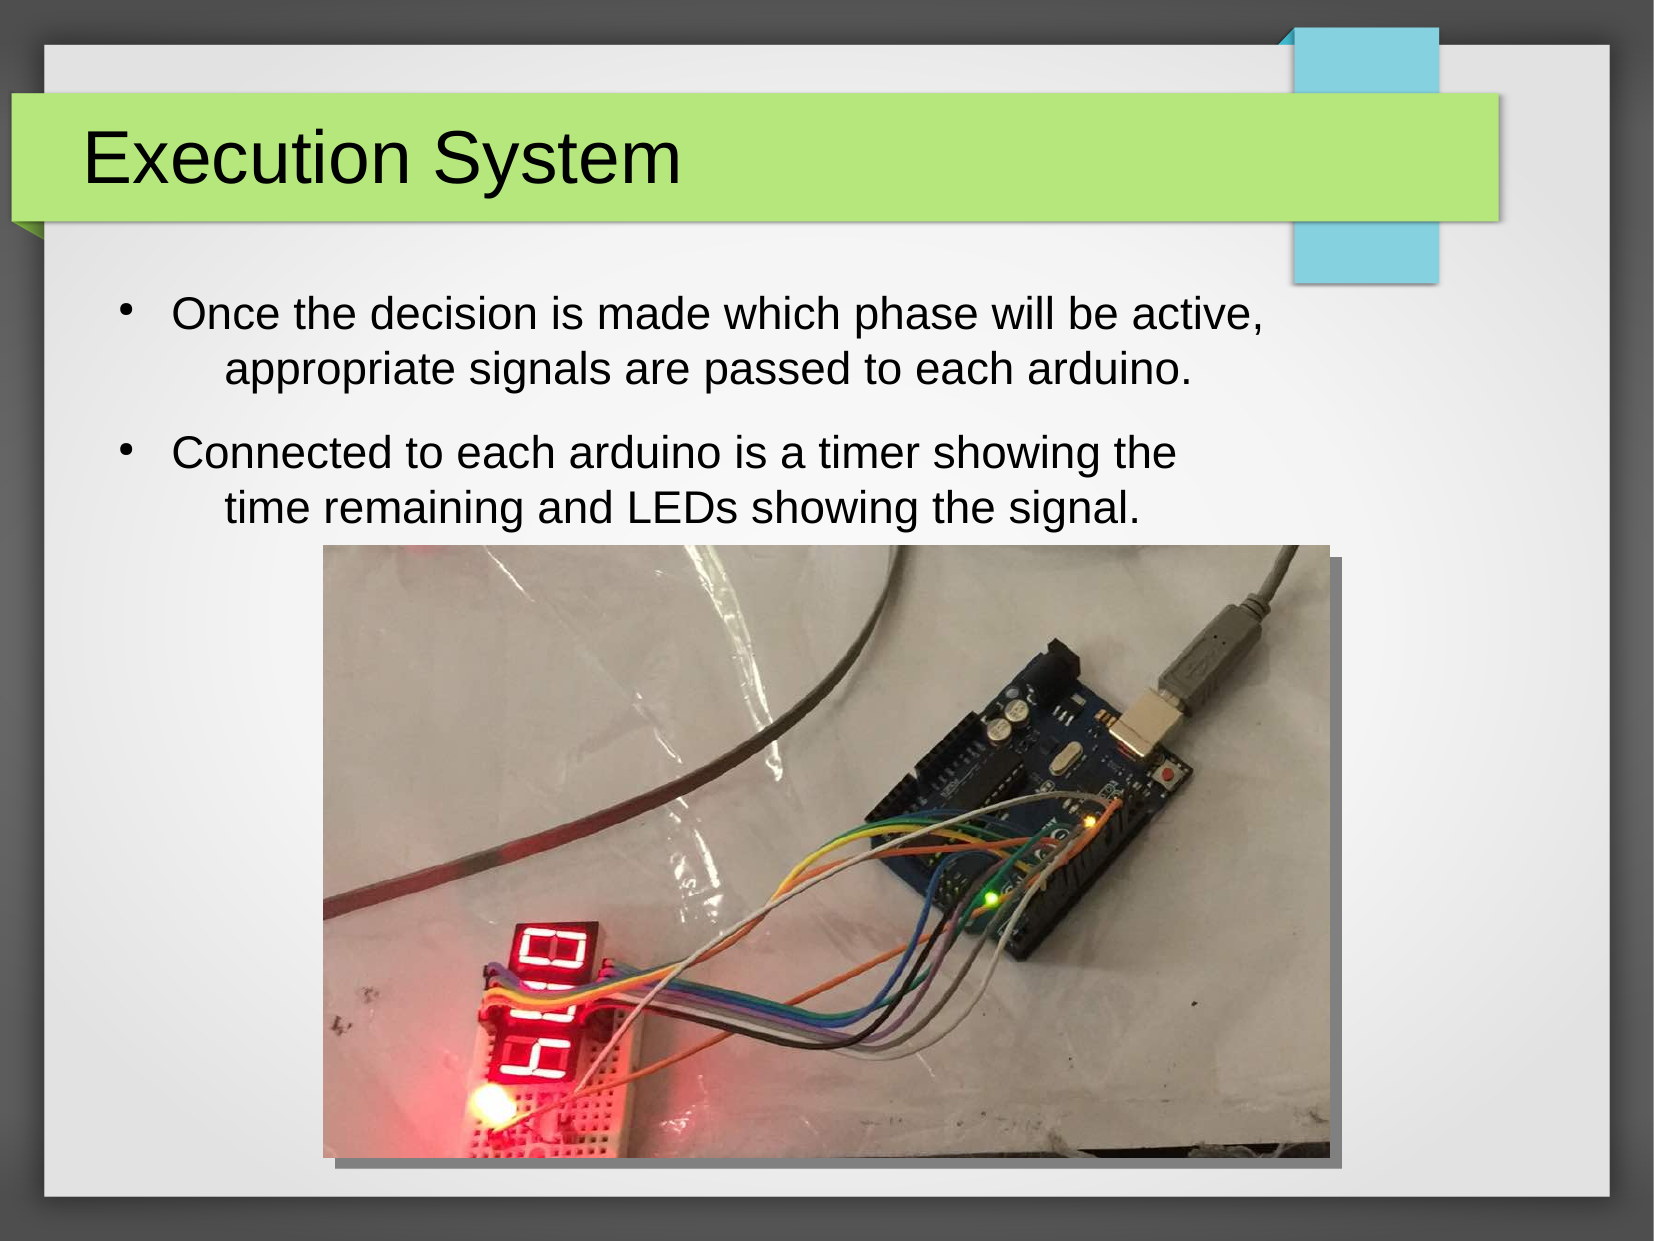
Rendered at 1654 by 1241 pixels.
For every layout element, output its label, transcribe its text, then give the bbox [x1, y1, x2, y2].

list Once the decision is made which phase will be active, appropriate signals are passed to each arduino. Connected to each arduino is a timer showing the time remaining and LEDs showing the signal. [82, 283, 1276, 579]
picture [323, 545, 1330, 1158]
title Execution System [82, 82, 1501, 225]
